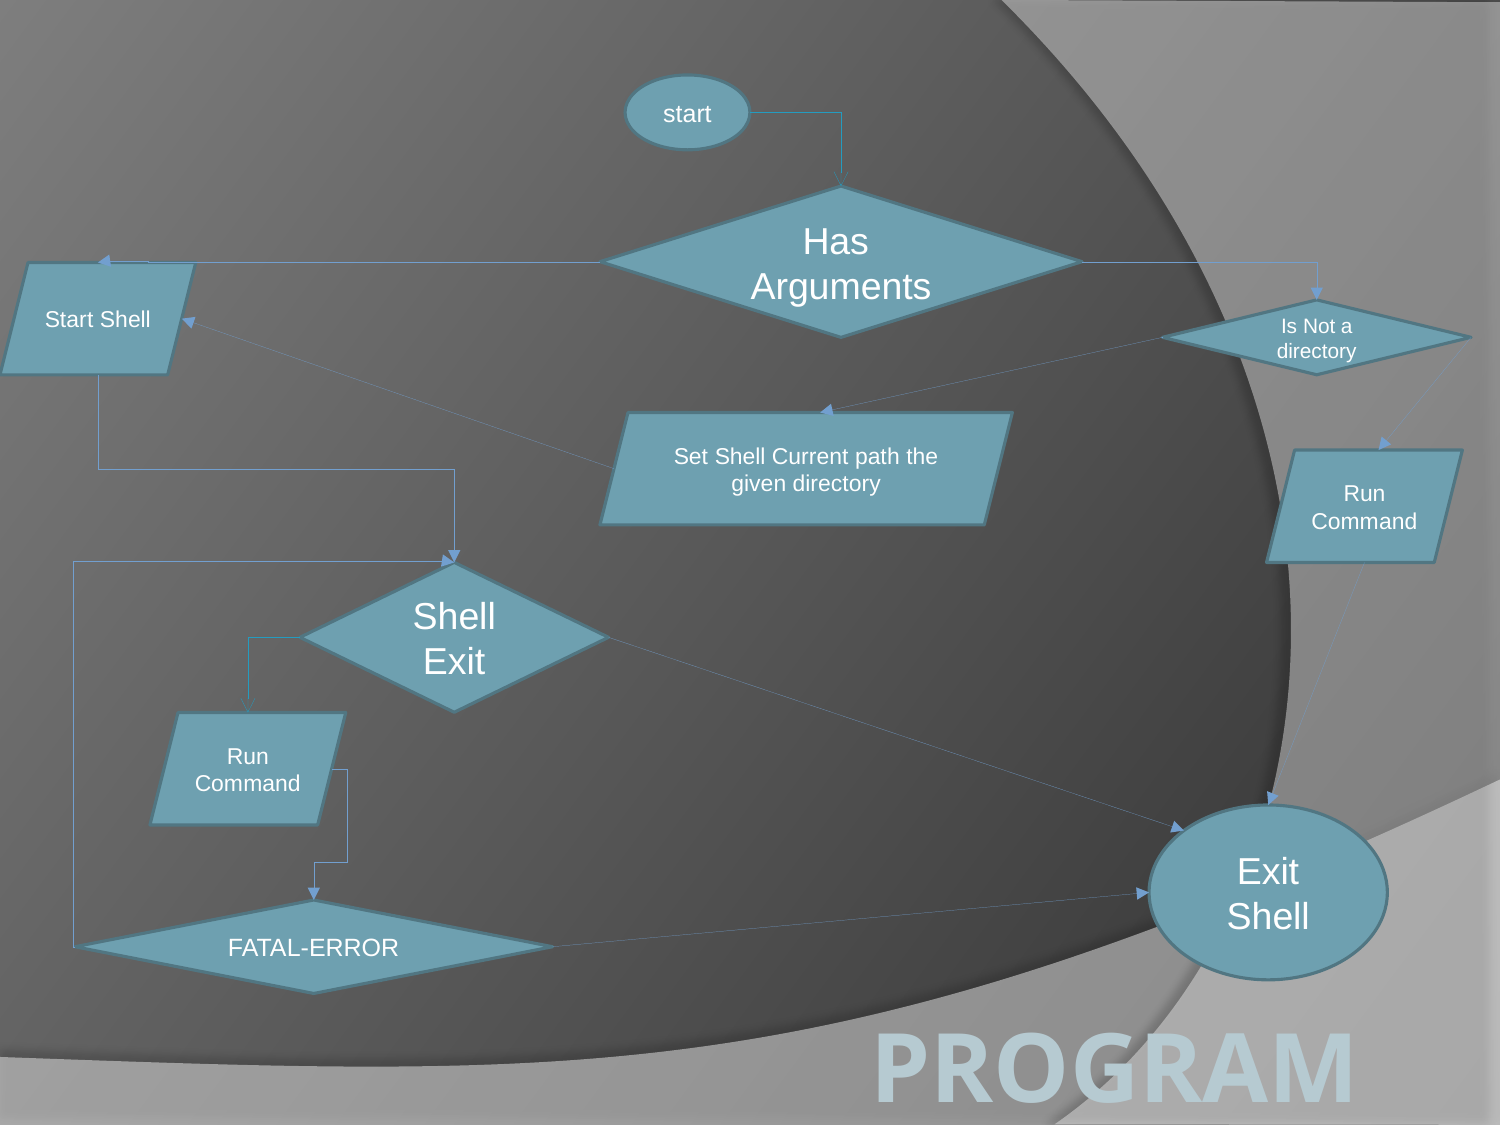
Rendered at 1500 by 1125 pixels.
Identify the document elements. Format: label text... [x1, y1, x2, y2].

text_box Start Shell [0, 262, 196, 375]
title Program flow [639, 999, 1367, 1125]
text_box FATAL-ERROR [76, 900, 552, 994]
text_box Shell Exit [300, 562, 608, 713]
text_box Set Shell Current path the given directory [599, 412, 1013, 525]
text_box Is Not a directory [1163, 300, 1470, 375]
text_box Exit Shell [1149, 804, 1388, 980]
text_box Run Command [1266, 450, 1463, 563]
text_box start [625, 74, 750, 150]
text_box Has Arguments [600, 186, 1083, 338]
text_box Run Command [149, 712, 346, 825]
